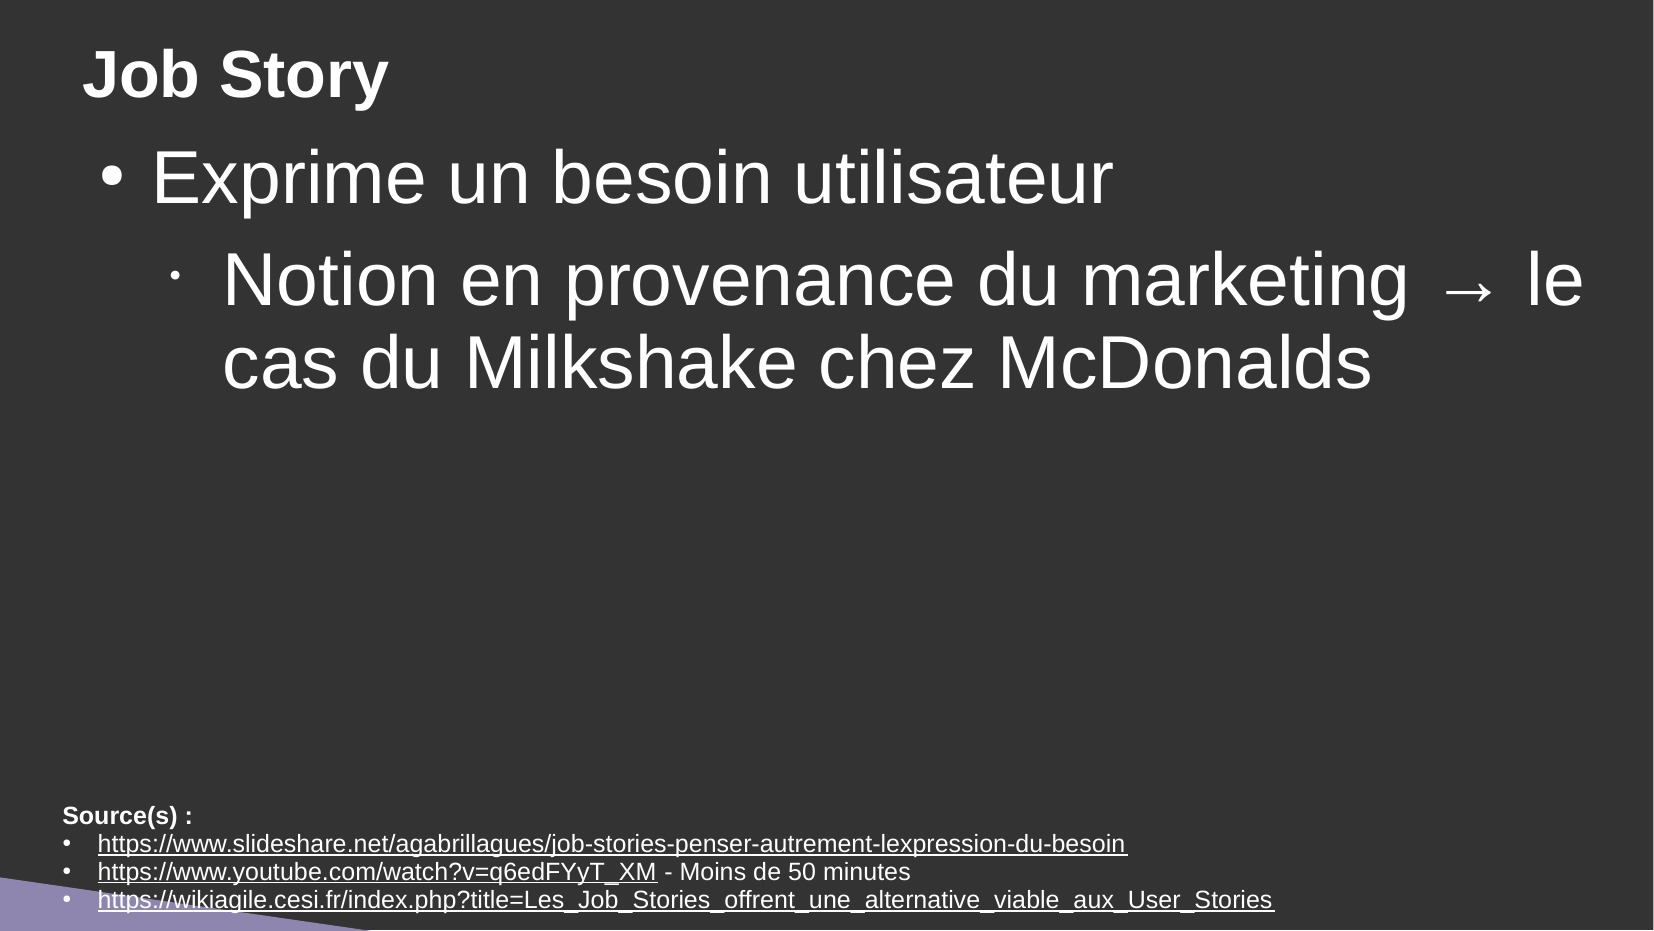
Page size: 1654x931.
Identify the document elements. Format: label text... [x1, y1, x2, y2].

text_box [0, 877, 372, 931]
text_box Source(s) : https://www.slideshare.net/agabrillagues/job-stories-penser-autrement-lexpression-du-besoin https://www.youtube.com/watch?v=q6edFYyT_XM - Moins de 50 minutes https://wikiagile.cesi.fr/index.php?title=Les_Job_Stories_offrent_une_alternative_viable_aux_User_Stories [47, 794, 1533, 922]
title Job Story [82, 37, 1571, 122]
list Exprime un besoin utilisateur Notion en provenance du marketing → le cas du Milkshake chez McDonalds [80, 135, 1620, 777]
